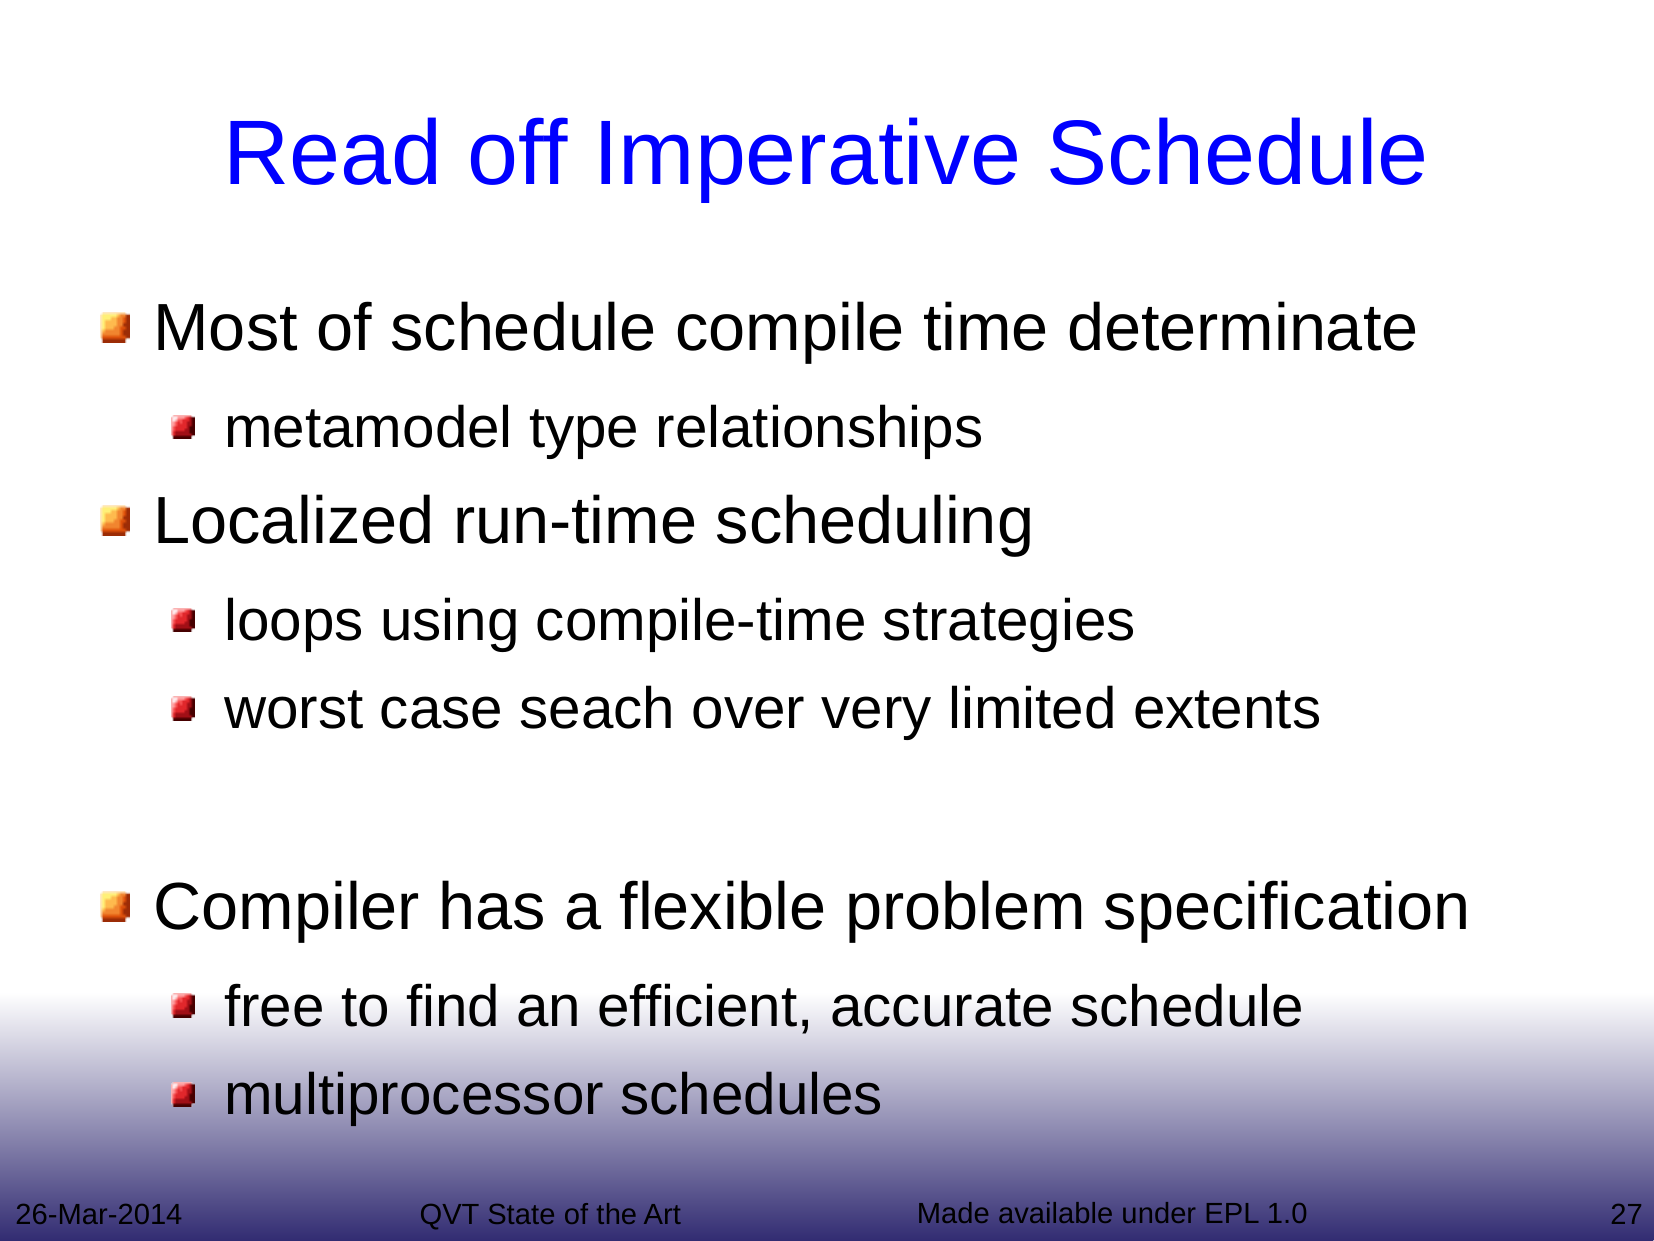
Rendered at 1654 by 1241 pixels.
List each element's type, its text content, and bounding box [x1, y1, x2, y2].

list Most of schedule compile time determinate metamodel type relationships Localized run-time scheduling loops using compile-time strategies worst case seach over very limited extents Compiler has a flexible problem specification free to find an efficient, accurate schedule multiprocessor schedules [82, 290, 1571, 1126]
title Read off Imperative Schedule [82, 49, 1571, 257]
